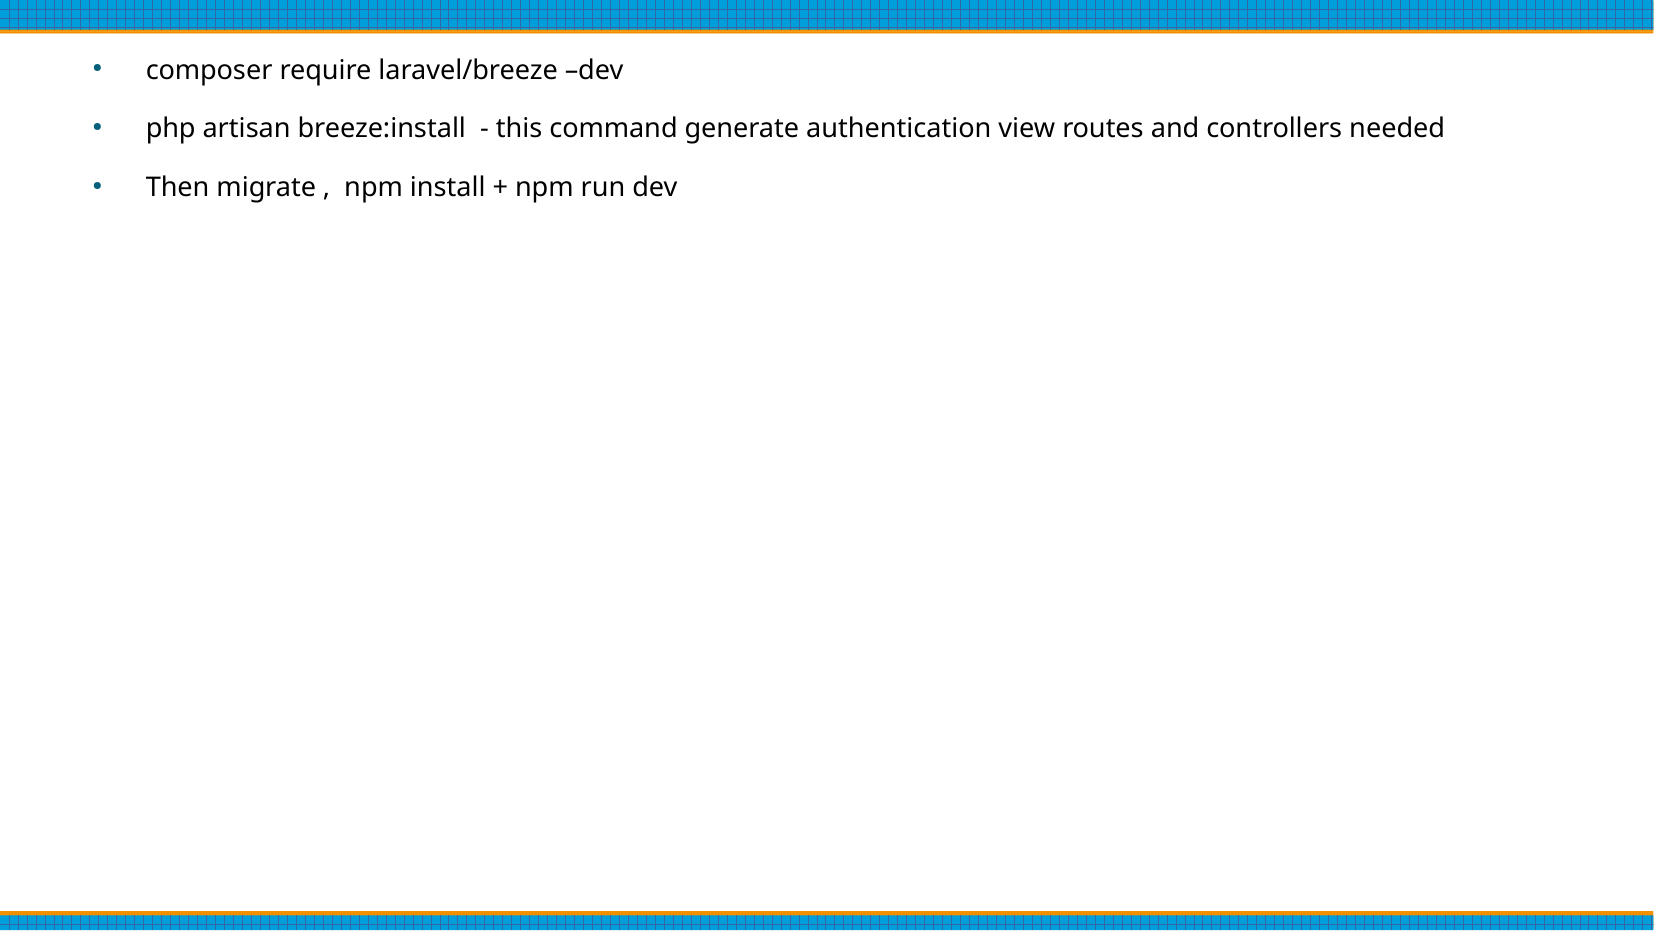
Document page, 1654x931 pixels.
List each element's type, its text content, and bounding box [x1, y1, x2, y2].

list composer require laravel/breeze –dev php artisan breeze:install - this command generate authentication view routes and controllers needed Then migrate , npm install + npm run dev [75, 50, 1556, 931]
